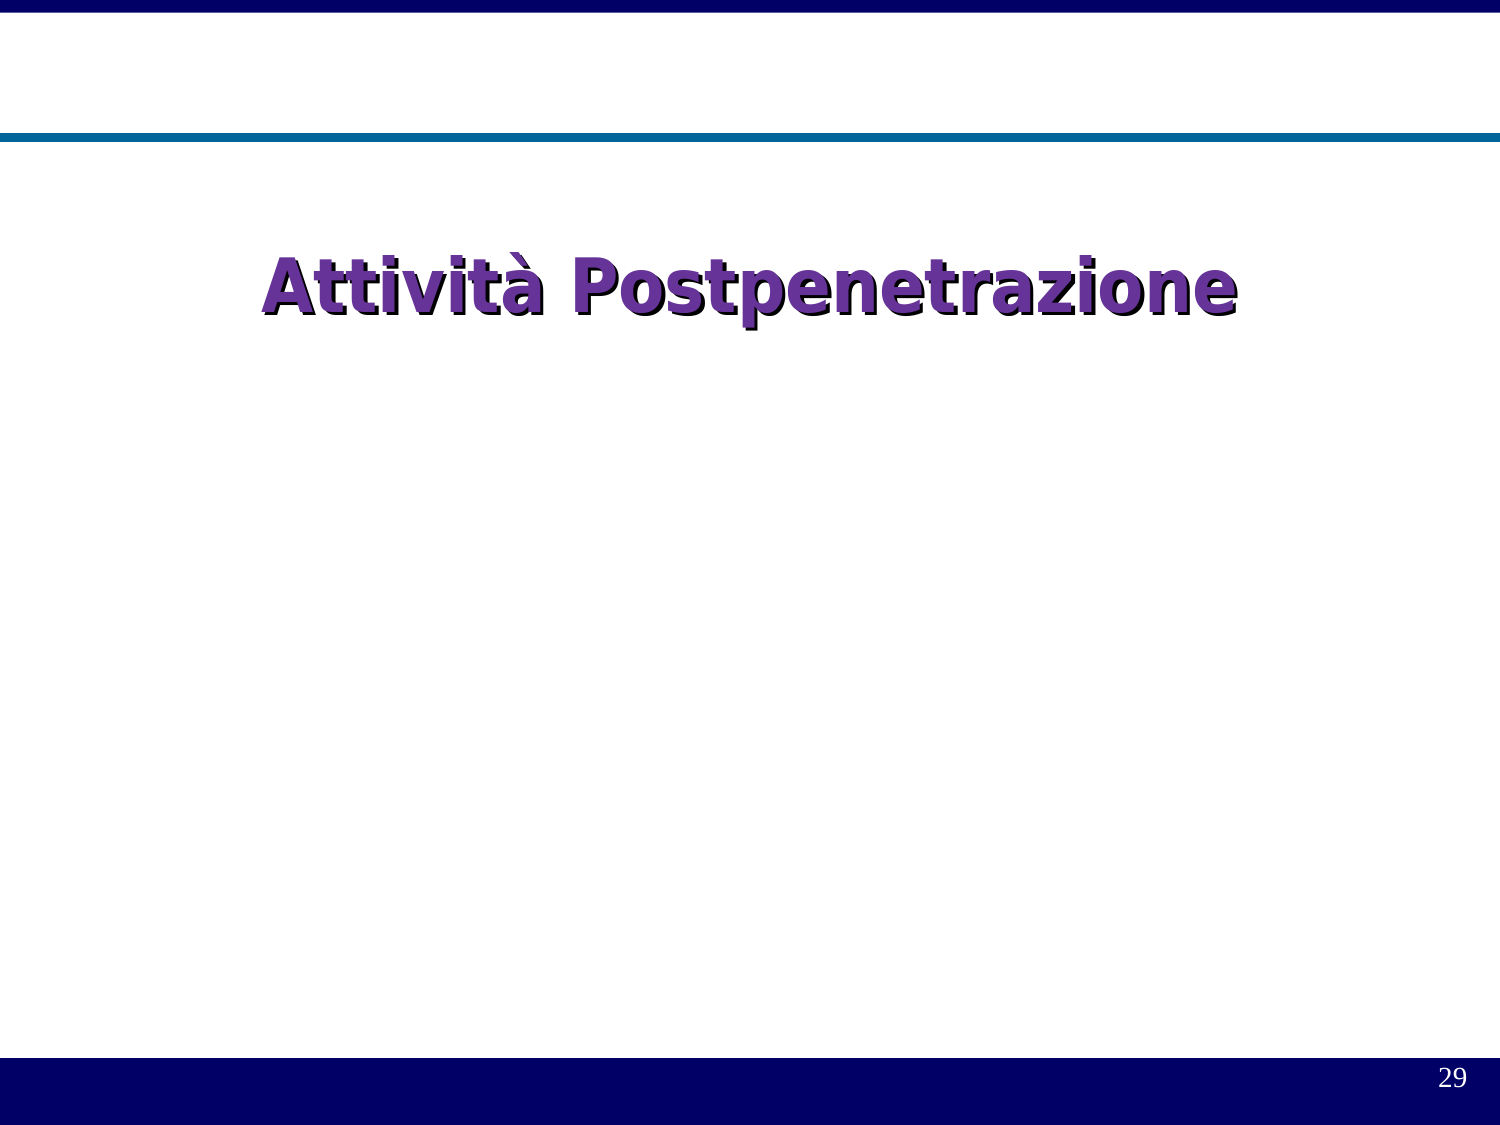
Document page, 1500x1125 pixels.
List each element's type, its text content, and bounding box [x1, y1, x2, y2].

subtitle Attività Postpenetrazione [30, 0, 1471, 580]
